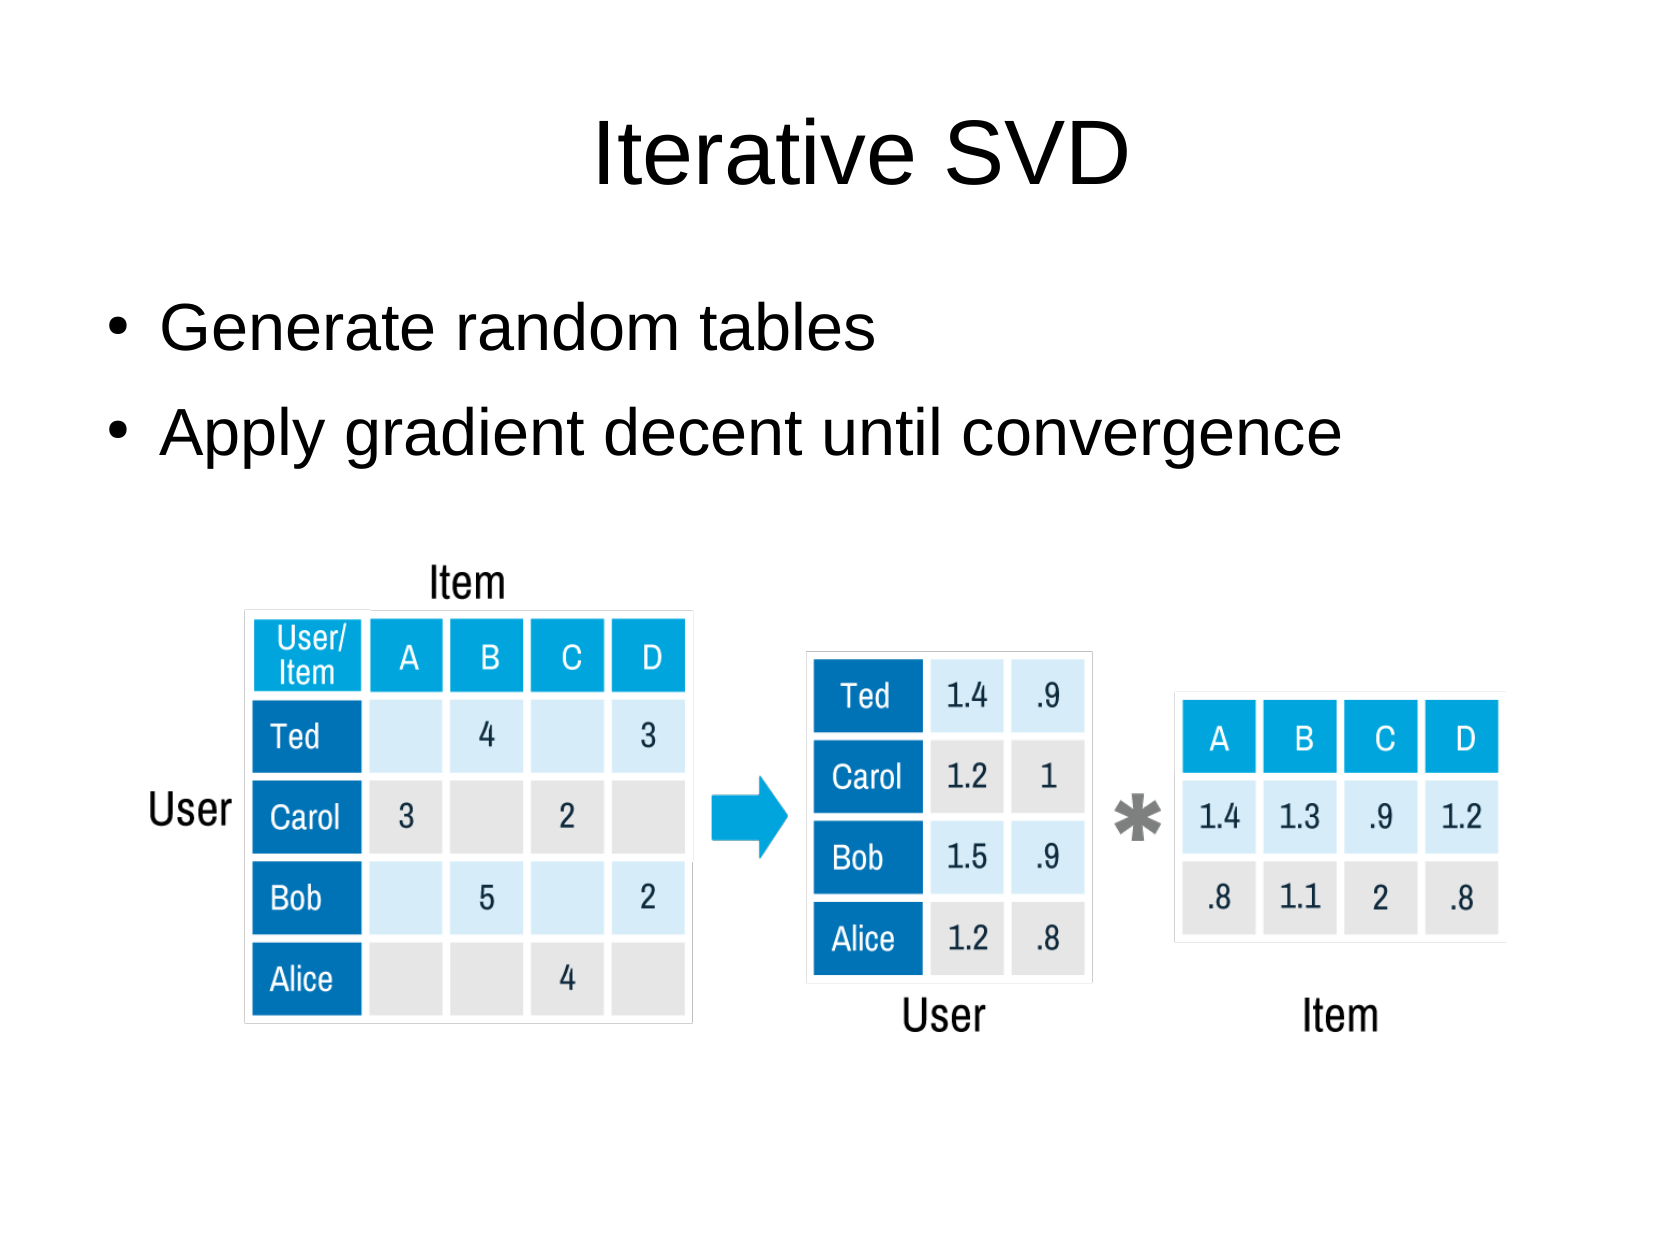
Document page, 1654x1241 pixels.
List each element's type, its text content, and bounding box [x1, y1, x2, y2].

picture [147, 557, 1506, 1046]
title Iterative SVD [82, 49, 1571, 257]
list Generate random tables Apply gradient decent until convergence [88, 290, 1577, 1010]
